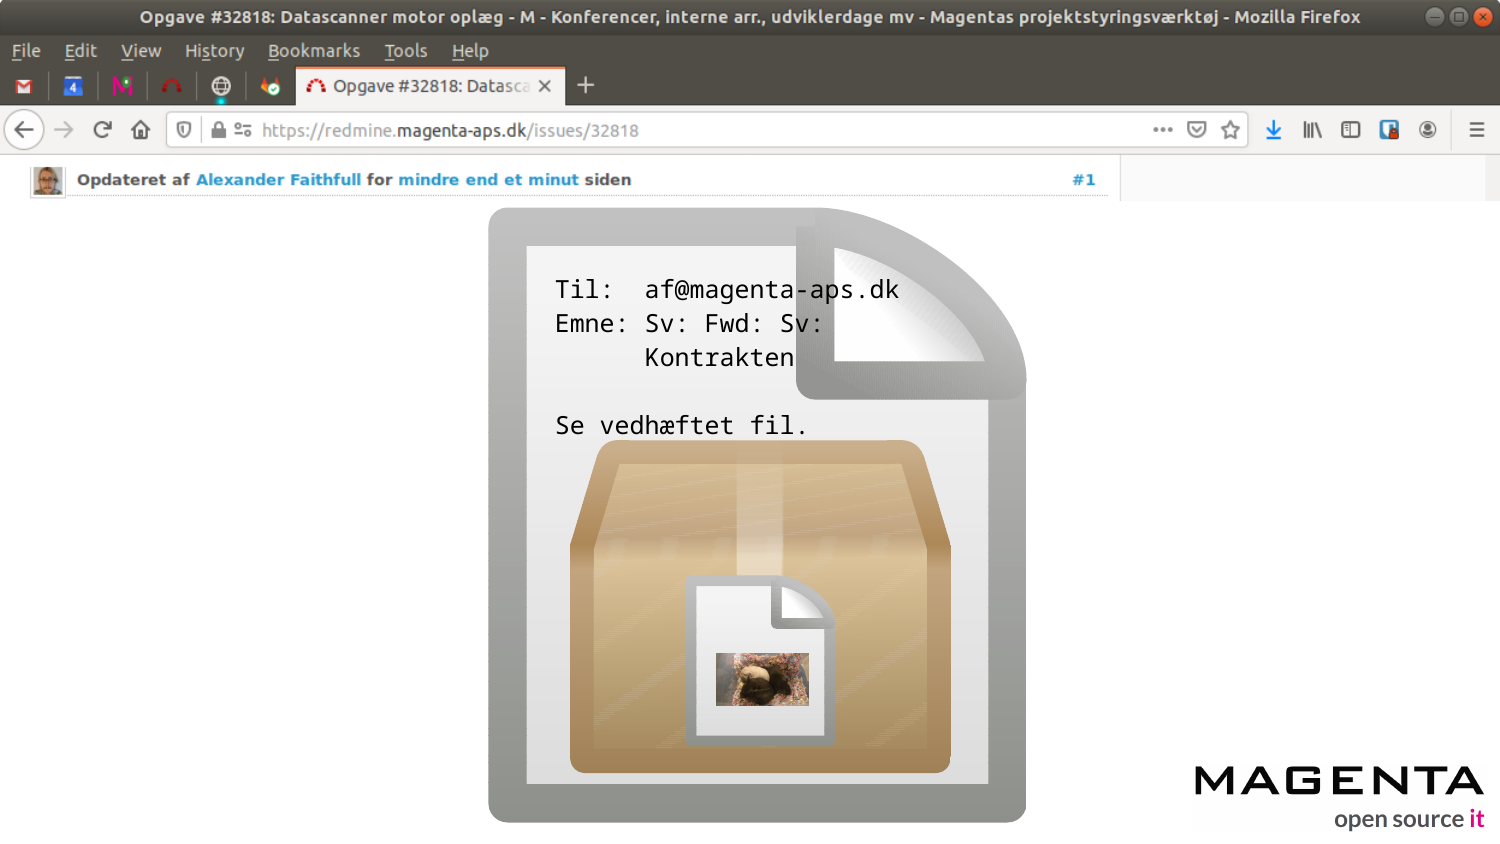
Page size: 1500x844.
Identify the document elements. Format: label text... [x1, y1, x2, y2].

picture [1193, 764, 1488, 833]
text_box Til: af@magenta-aps.dk Emne: Sv: Fwd: Sv: Kontrakten Se vedhæftet fil. [540, 264, 976, 436]
picture [450, 207, 1066, 823]
picture [0, 0, 1500, 201]
